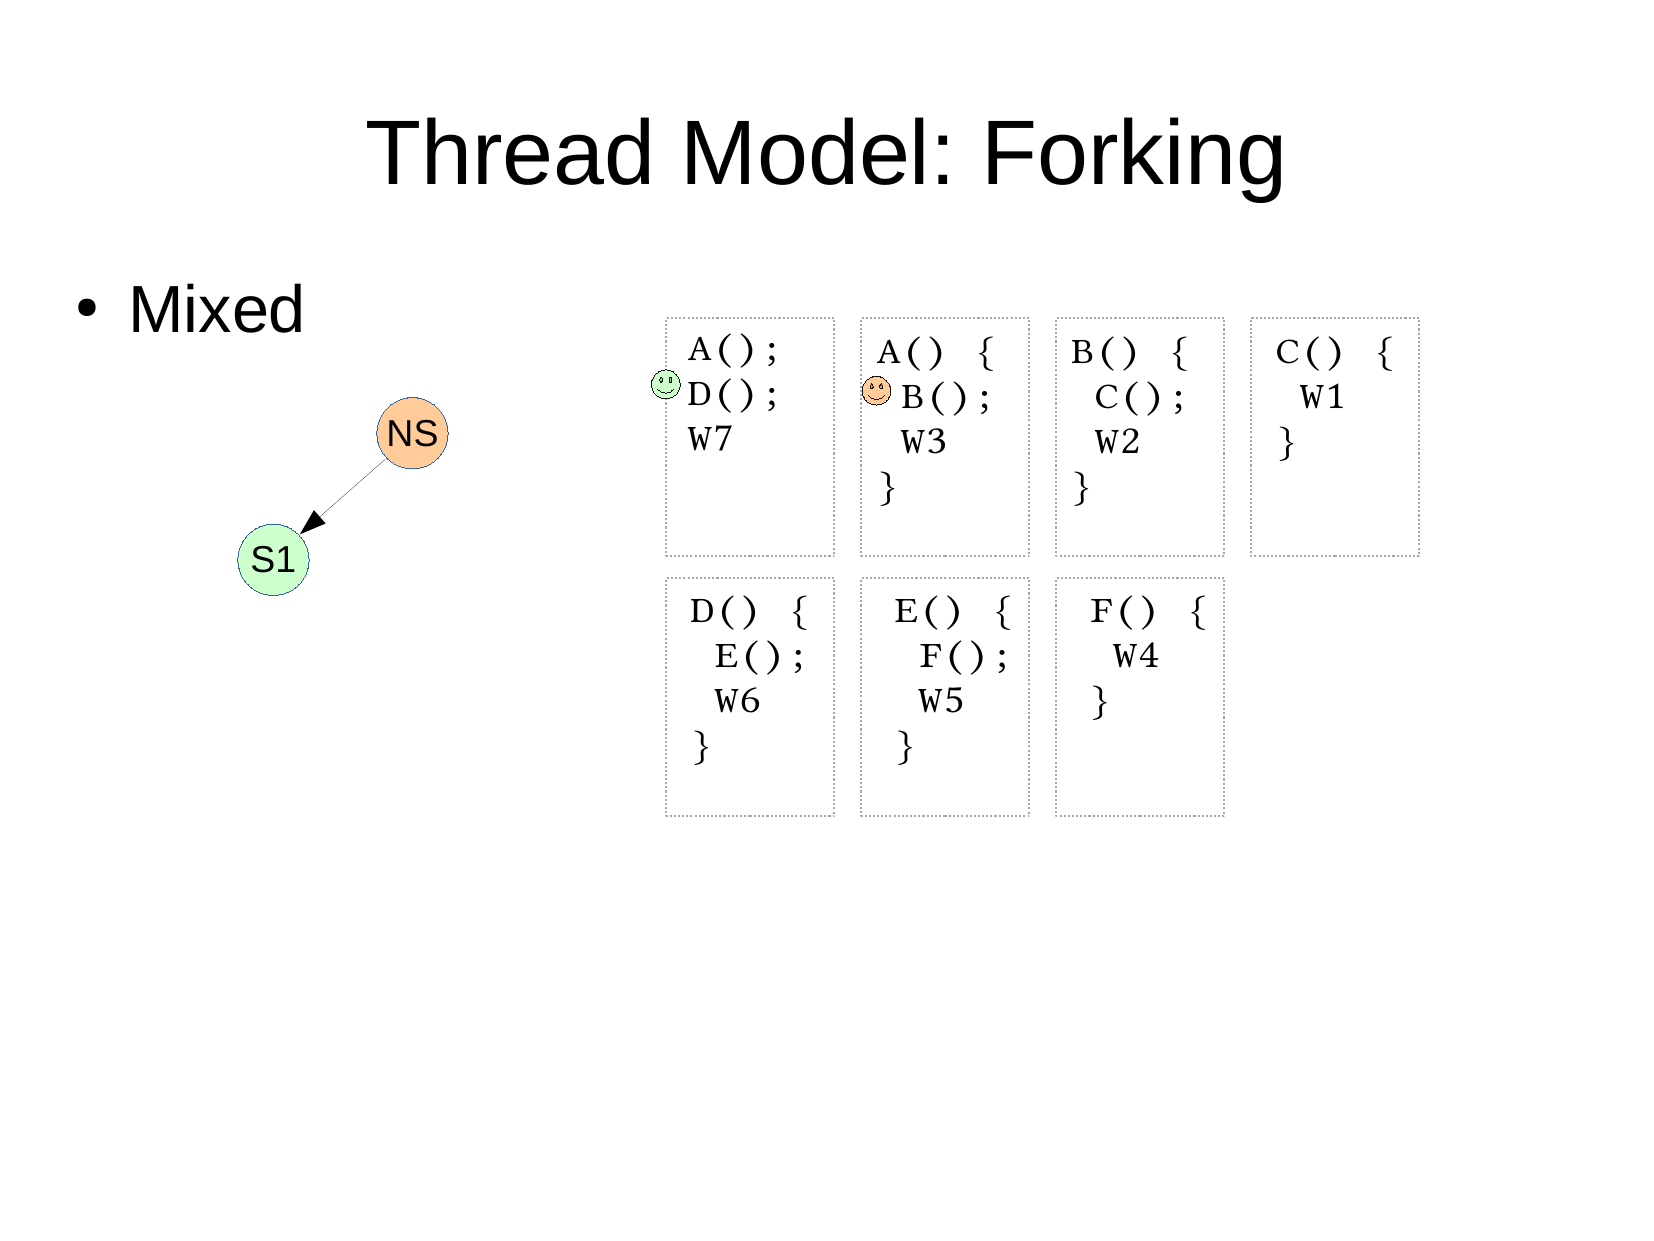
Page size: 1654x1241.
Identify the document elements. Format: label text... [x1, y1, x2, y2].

text_box C() { W1 } [1261, 318, 1411, 469]
text_box S1 [237, 524, 310, 596]
text_box D() { E(); W6 } [675, 578, 826, 773]
text_box [651, 369, 681, 399]
text_box NS [376, 397, 449, 469]
text_box A(); D(); W7 [673, 315, 799, 466]
text_box B() { C(); W2 } [1055, 318, 1206, 514]
list Mixed [57, 271, 1546, 992]
title Thread Model: Forking [82, 49, 1571, 257]
text_box E() { F(); W5 } [879, 578, 1030, 773]
text_box [862, 376, 891, 406]
text_box F() { W4 } [1074, 578, 1225, 728]
text_box A() { B(); W3 } [862, 318, 1012, 514]
